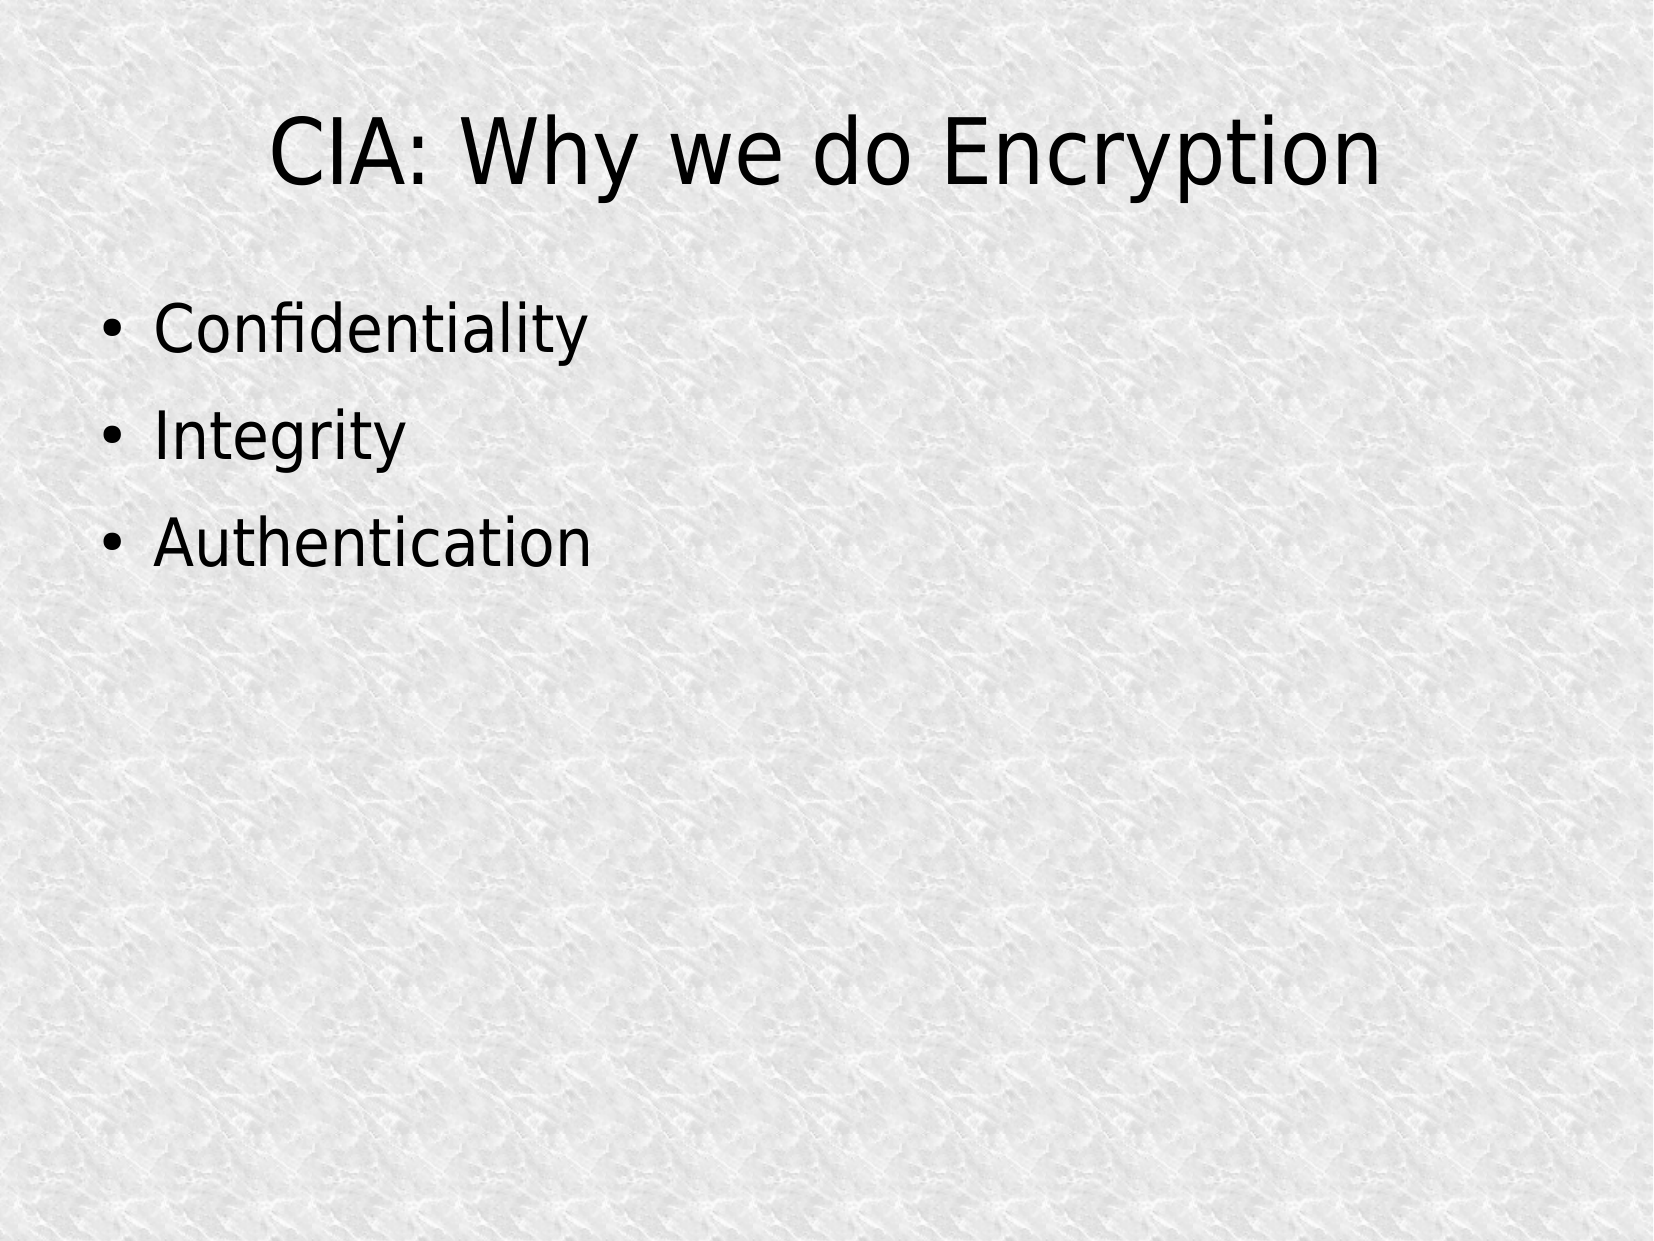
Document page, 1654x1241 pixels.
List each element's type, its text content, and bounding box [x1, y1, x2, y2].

title CIA: Why we do Encryption [82, 49, 1571, 257]
picture [0, 0, 1654, 1241]
list Confidentiality Integrity Authentication [82, 290, 1538, 1010]
